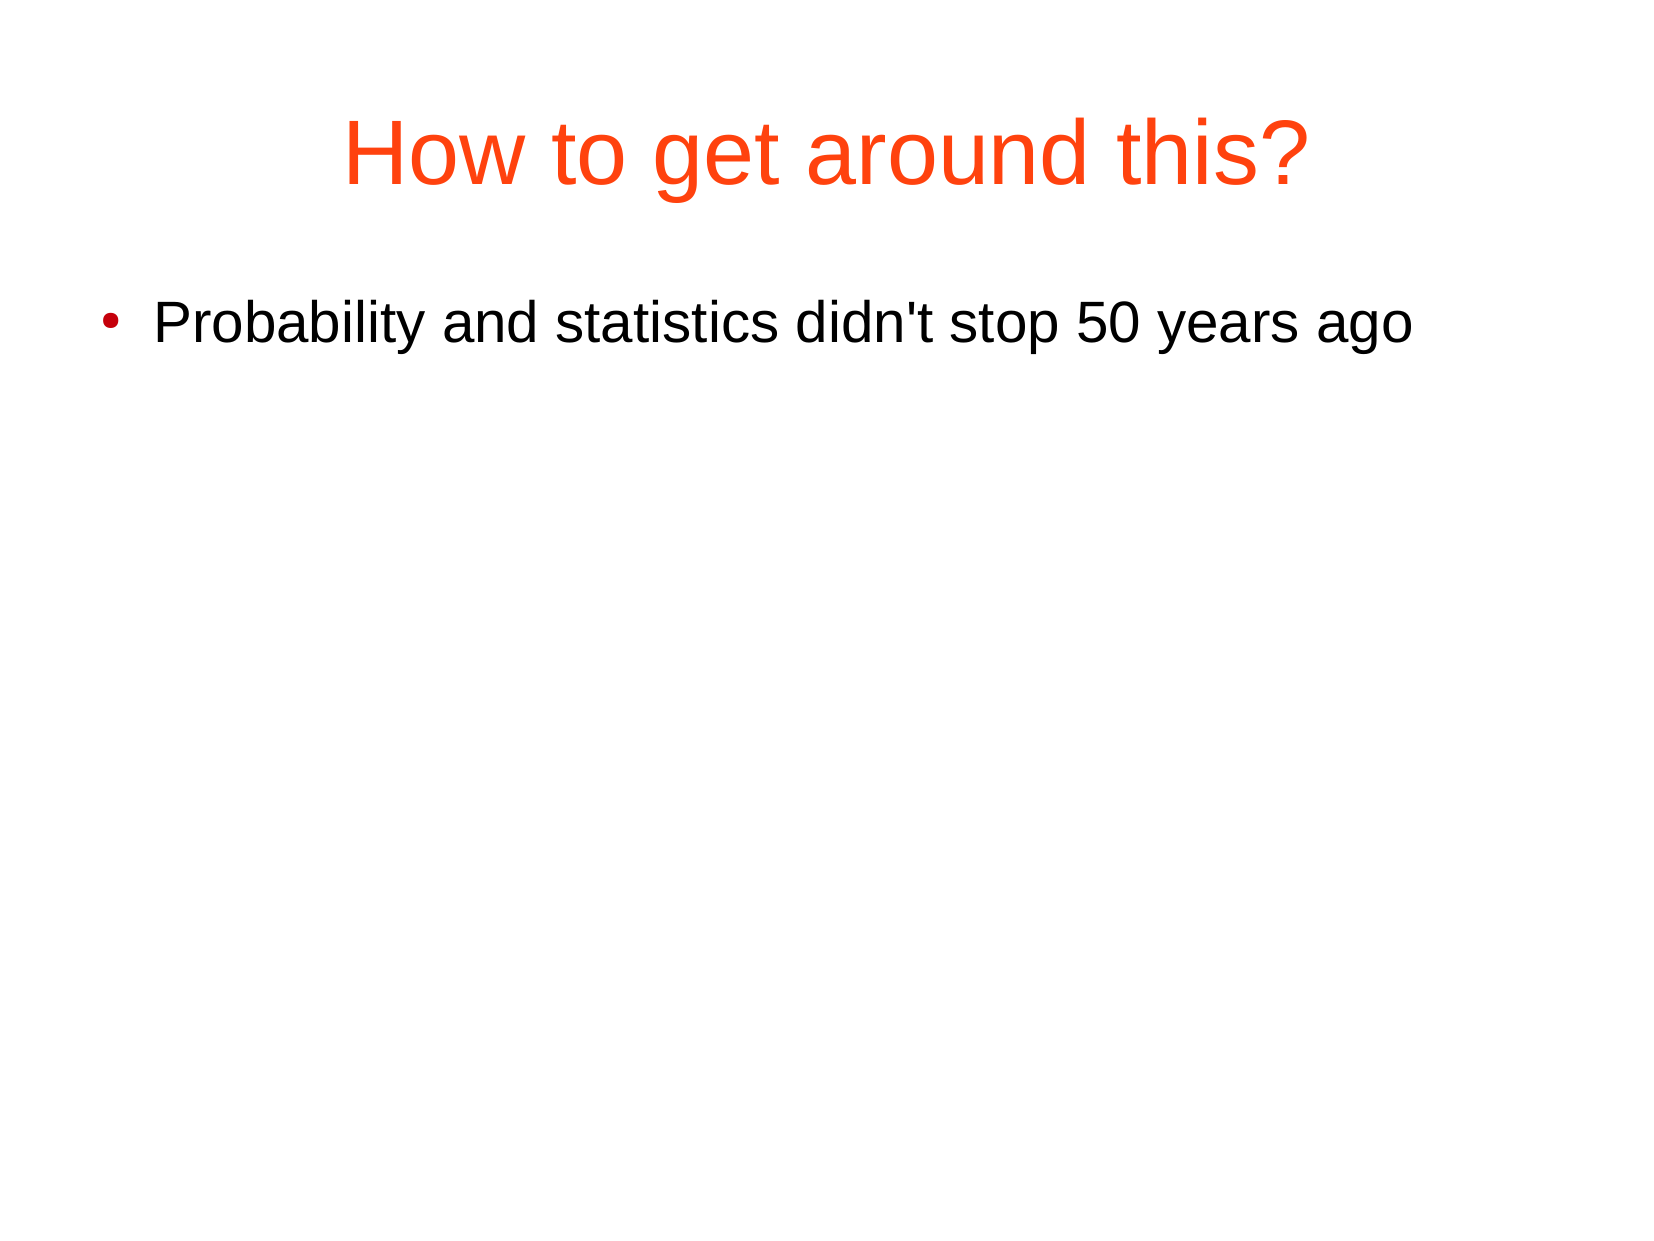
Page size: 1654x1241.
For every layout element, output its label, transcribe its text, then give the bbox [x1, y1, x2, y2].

title How to get around this? [82, 49, 1571, 257]
list Probability and statistics didn't stop 50 years ago [82, 290, 1538, 1010]
